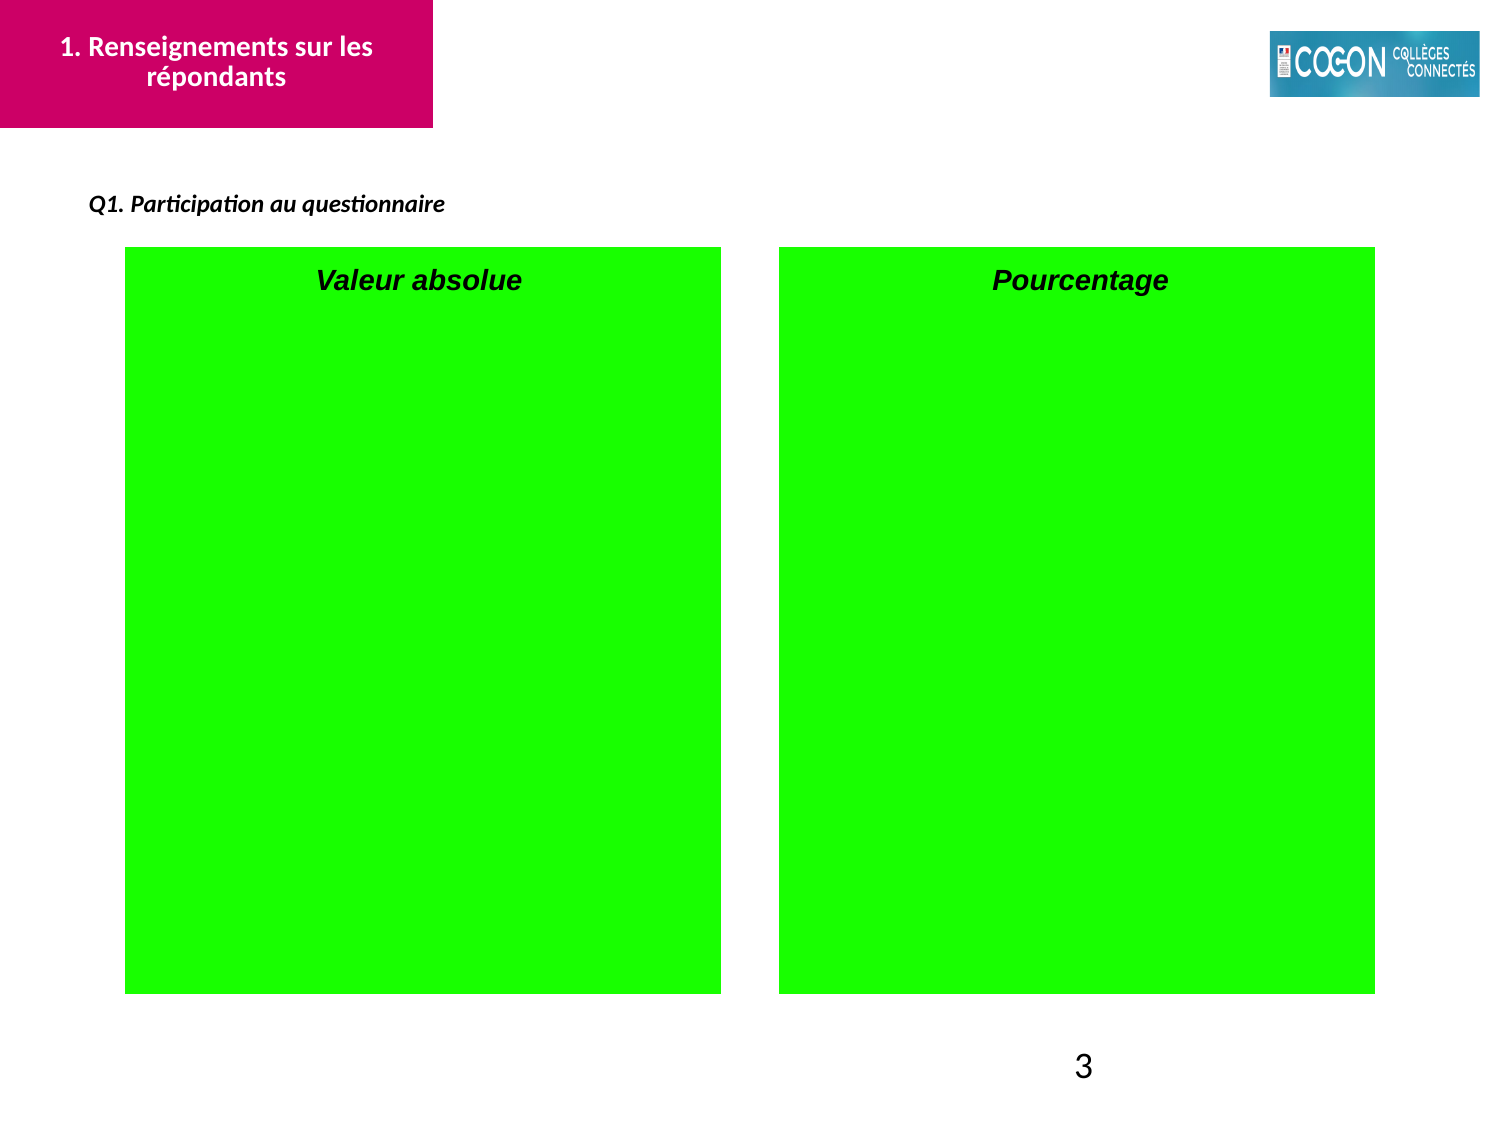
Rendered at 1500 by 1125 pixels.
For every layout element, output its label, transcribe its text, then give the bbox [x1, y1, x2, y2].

text_box [64, 176, 1434, 1042]
picture [1269, 31, 1480, 97]
text_box Q1. Participation au questionnaire [88, 194, 754, 278]
text_box <numéro> [1059, 1042, 1397, 1103]
text_box Pourcentage [791, 256, 1371, 313]
picture [125, 247, 721, 994]
text_box Valeur absolue [129, 256, 709, 313]
text_box 1. Renseignements sur les répondants [0, 0, 433, 128]
picture [779, 247, 1375, 994]
